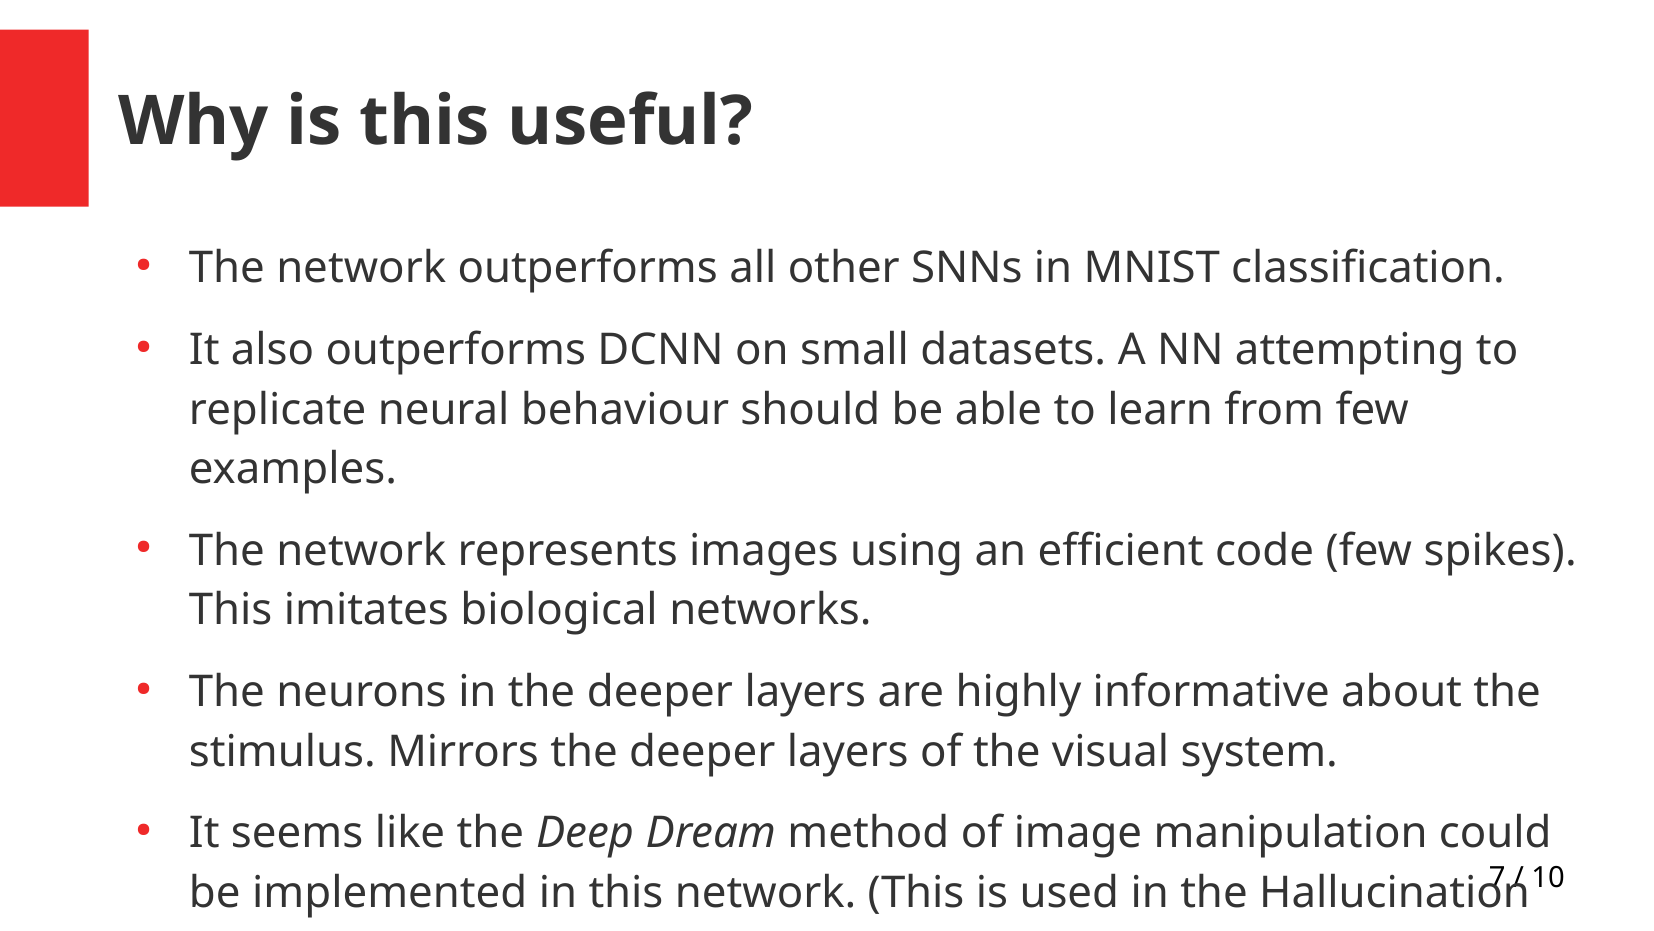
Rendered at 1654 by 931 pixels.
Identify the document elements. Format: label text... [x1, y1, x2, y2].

list The network outperforms all other SNNs in MNIST classification. It also outperforms DCNN on small datasets. A NN attempting to replicate neural behaviour should be able to learn from few examples. The network represents images using an efficient code (few spikes). This imitates biological networks. The neurons in the deeper layers are highly informative about the stimulus. Mirrors the deeper layers of the visual system. It seems like the Deep Dream method of image manipulation could be implemented in this network. (This is used in the Hallucination machine.) [118, 236, 1595, 798]
title Why is this useful? [118, 29, 1595, 207]
